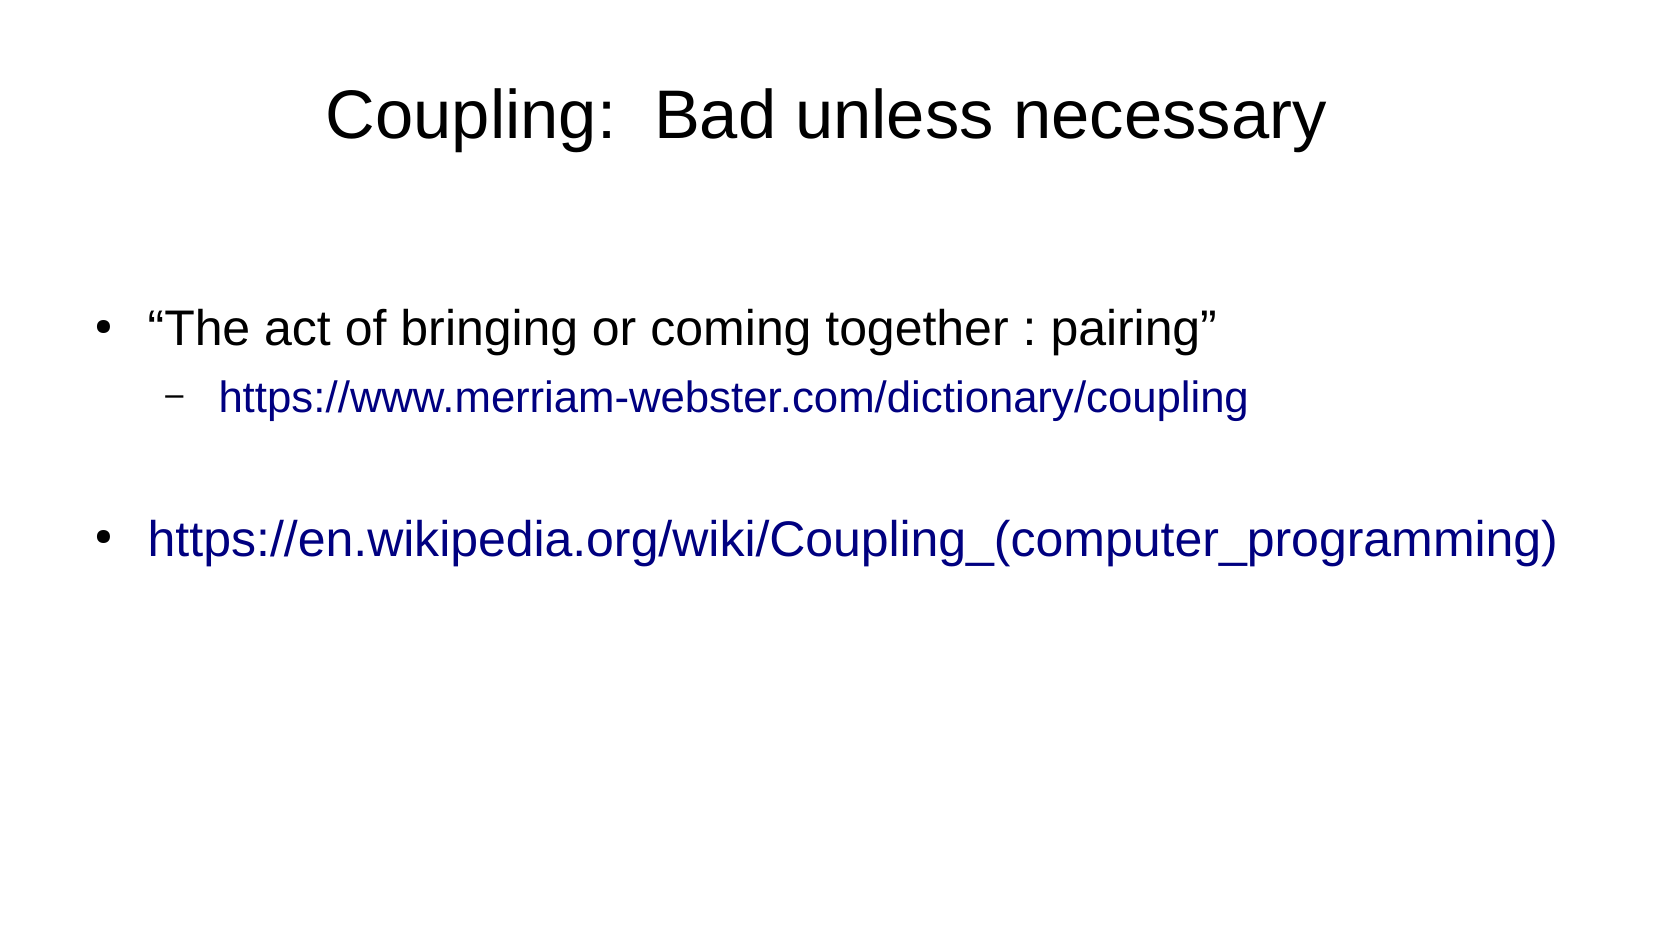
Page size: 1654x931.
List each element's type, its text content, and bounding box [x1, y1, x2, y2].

title Coupling: Bad unless necessary [82, 37, 1571, 193]
list “The act of bringing or coming together : pairing” https://www.merriam-webster.com/dictionary/coupling https://en.wikipedia.org/wiki/Coupling_(computer_programming) [76, 300, 1565, 758]
